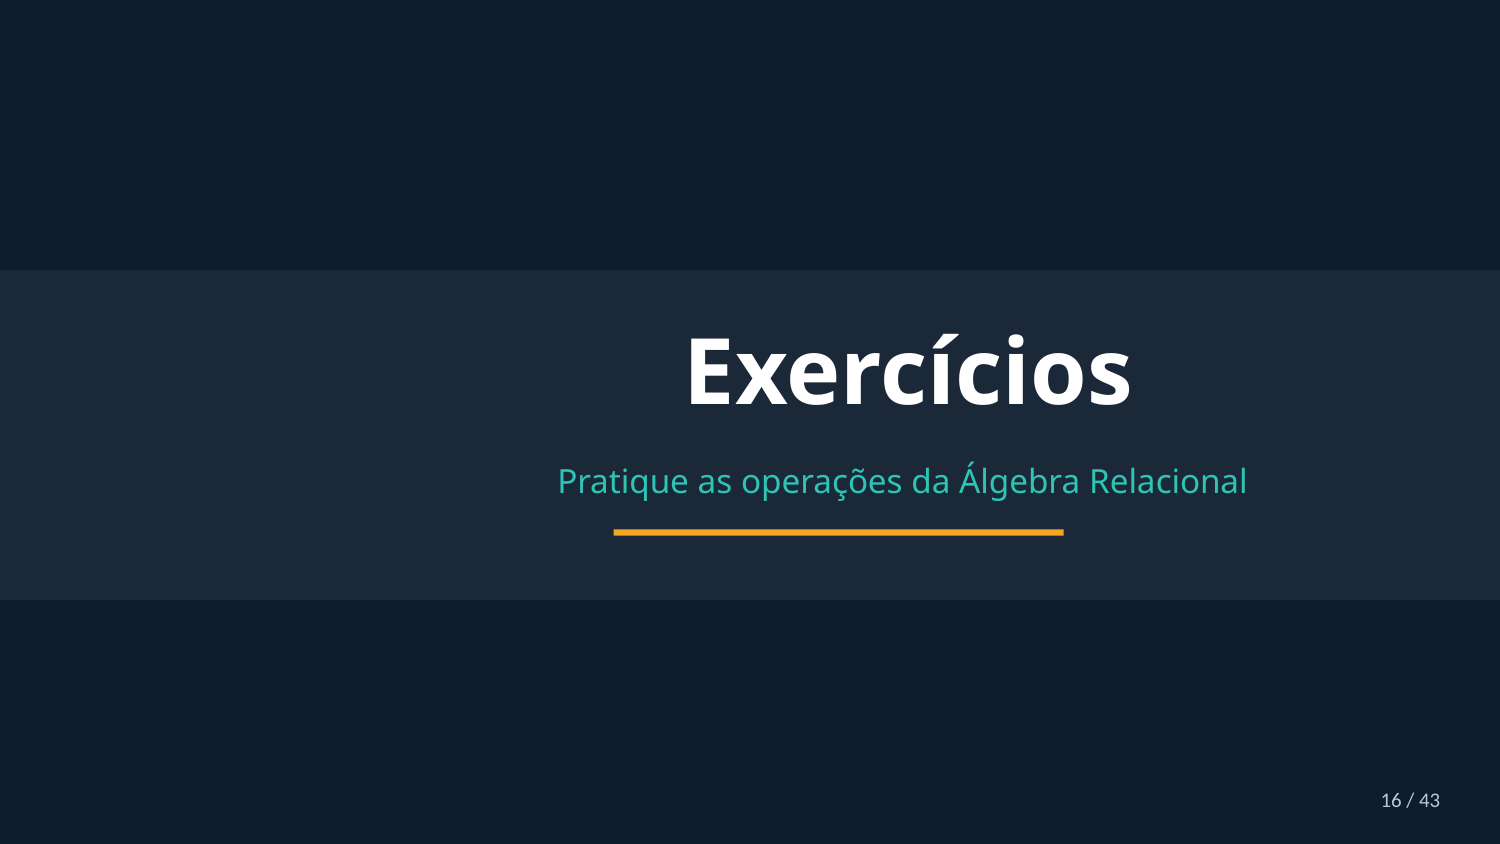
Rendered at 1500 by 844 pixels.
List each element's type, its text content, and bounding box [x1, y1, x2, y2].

text_box [0, 269, 1500, 600]
text_box 16 / 43 [1274, 772, 1455, 825]
text_box Pratique as operações da Álgebra Relacional [531, 442, 1275, 518]
text_box Exercícios [606, 292, 1211, 442]
